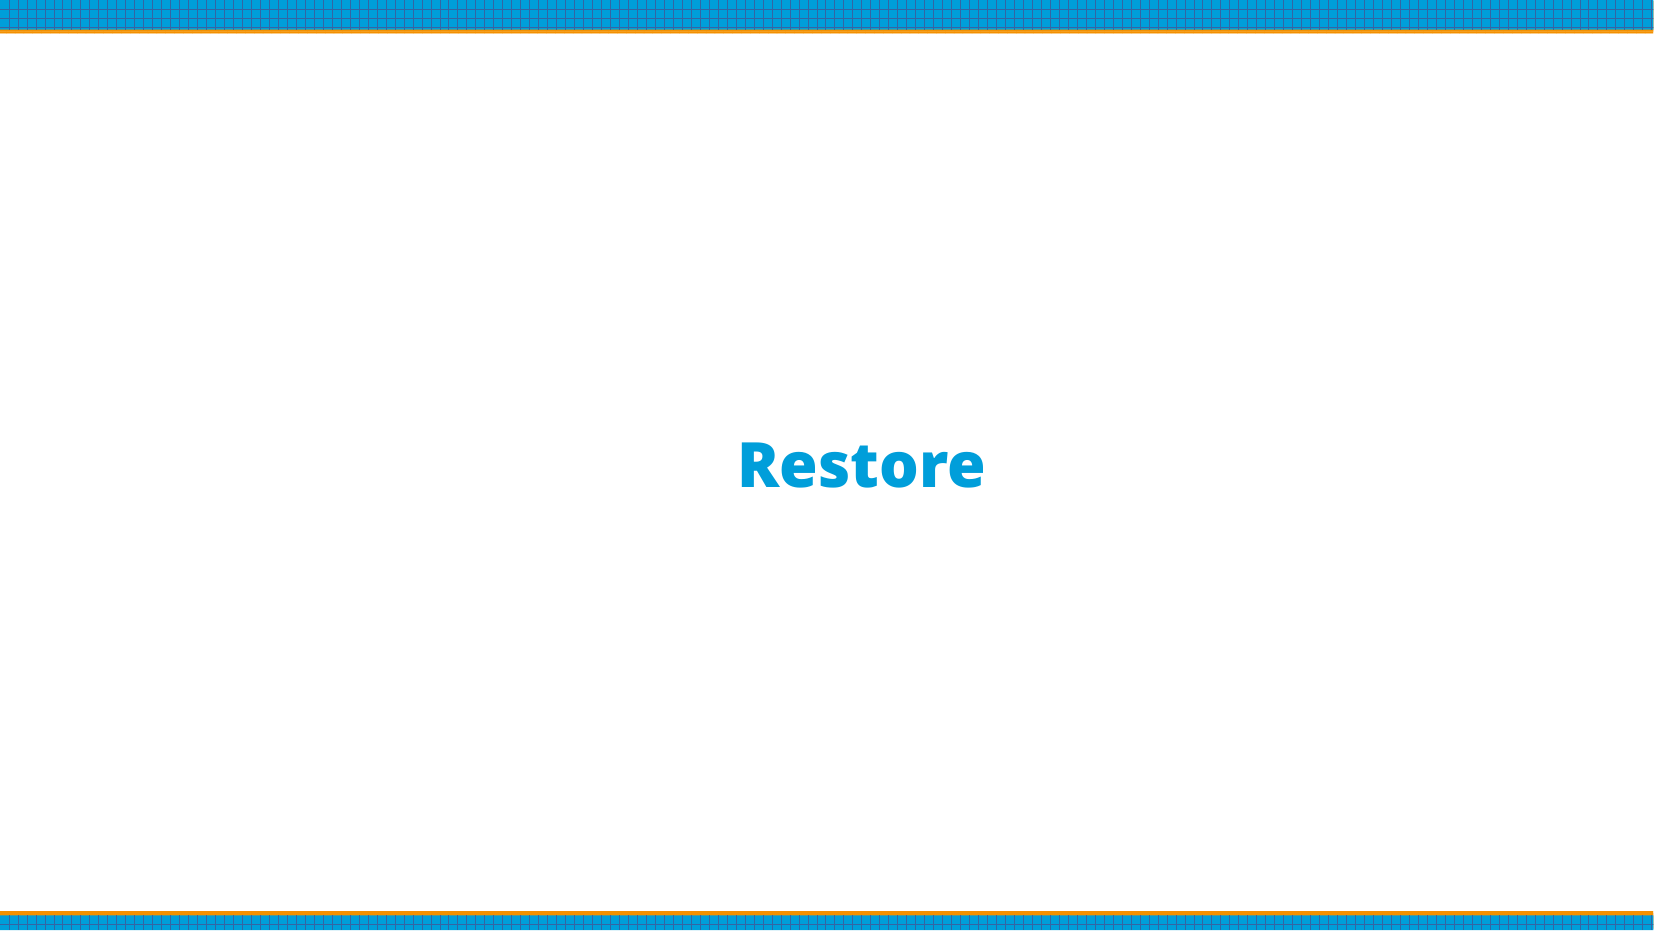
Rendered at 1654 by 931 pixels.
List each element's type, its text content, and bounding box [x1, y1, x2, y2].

subtitle Restore [82, 103, 1571, 824]
